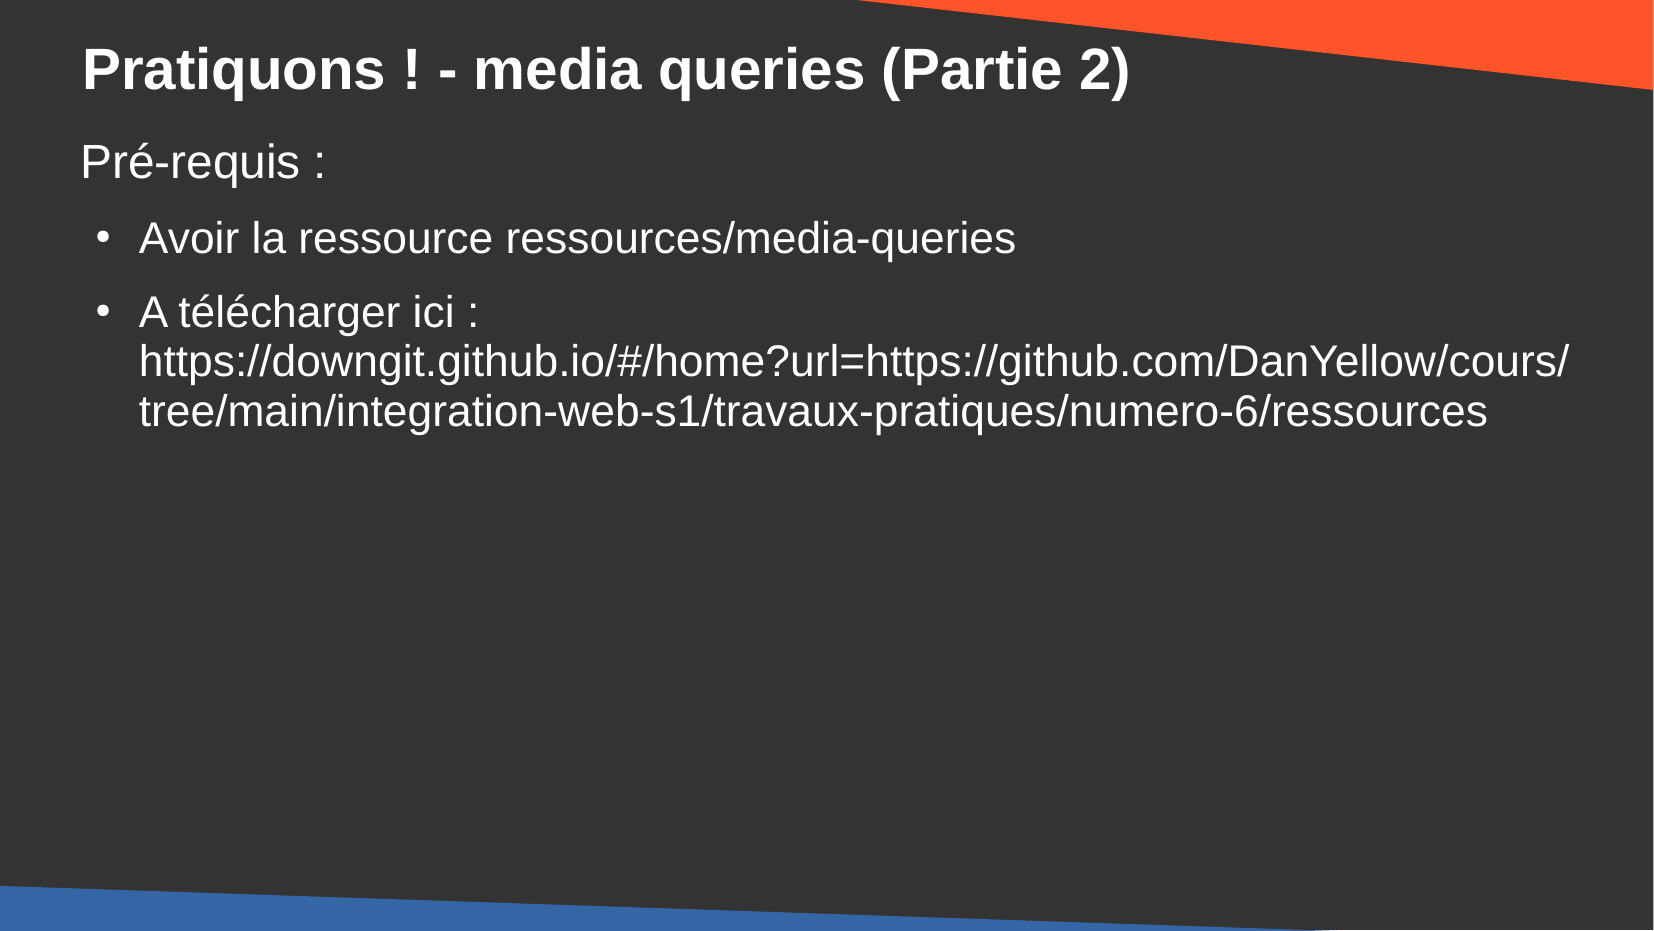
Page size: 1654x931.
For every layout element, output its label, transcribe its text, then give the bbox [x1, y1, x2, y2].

list Pré-requis : Avoir la ressource ressources/media-queries A télécharger ici : https://downgit.github.io/#/home?url=https://github.com/DanYellow/cours/tree/main/integration-web-s1/travaux-pratiques/numero-6/ressources [80, 135, 1620, 473]
text_box [0, 885, 1337, 931]
title Pratiquons ! - media queries (Partie 2) [82, 37, 1571, 114]
text_box [856, 0, 1654, 91]
